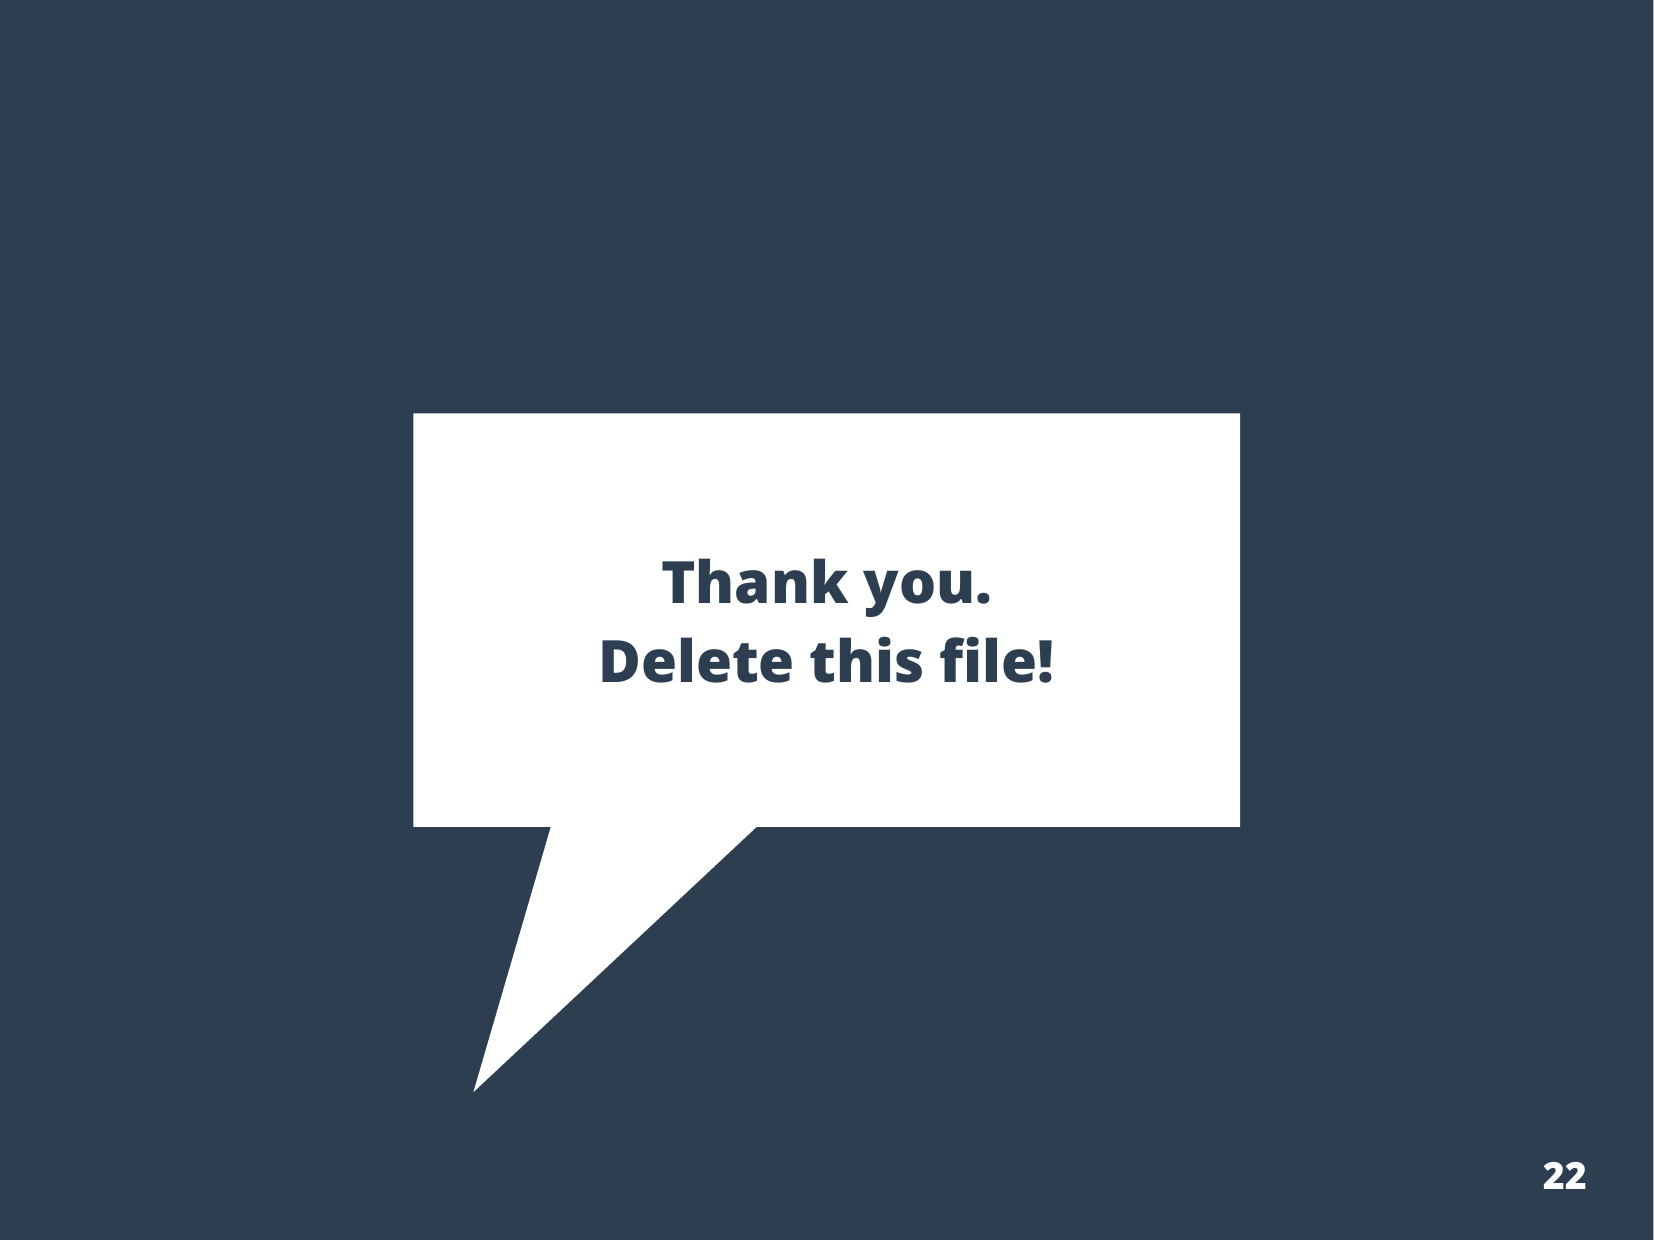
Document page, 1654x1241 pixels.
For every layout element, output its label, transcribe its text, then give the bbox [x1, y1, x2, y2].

title Thank you. Delete this file! [442, 442, 1211, 798]
